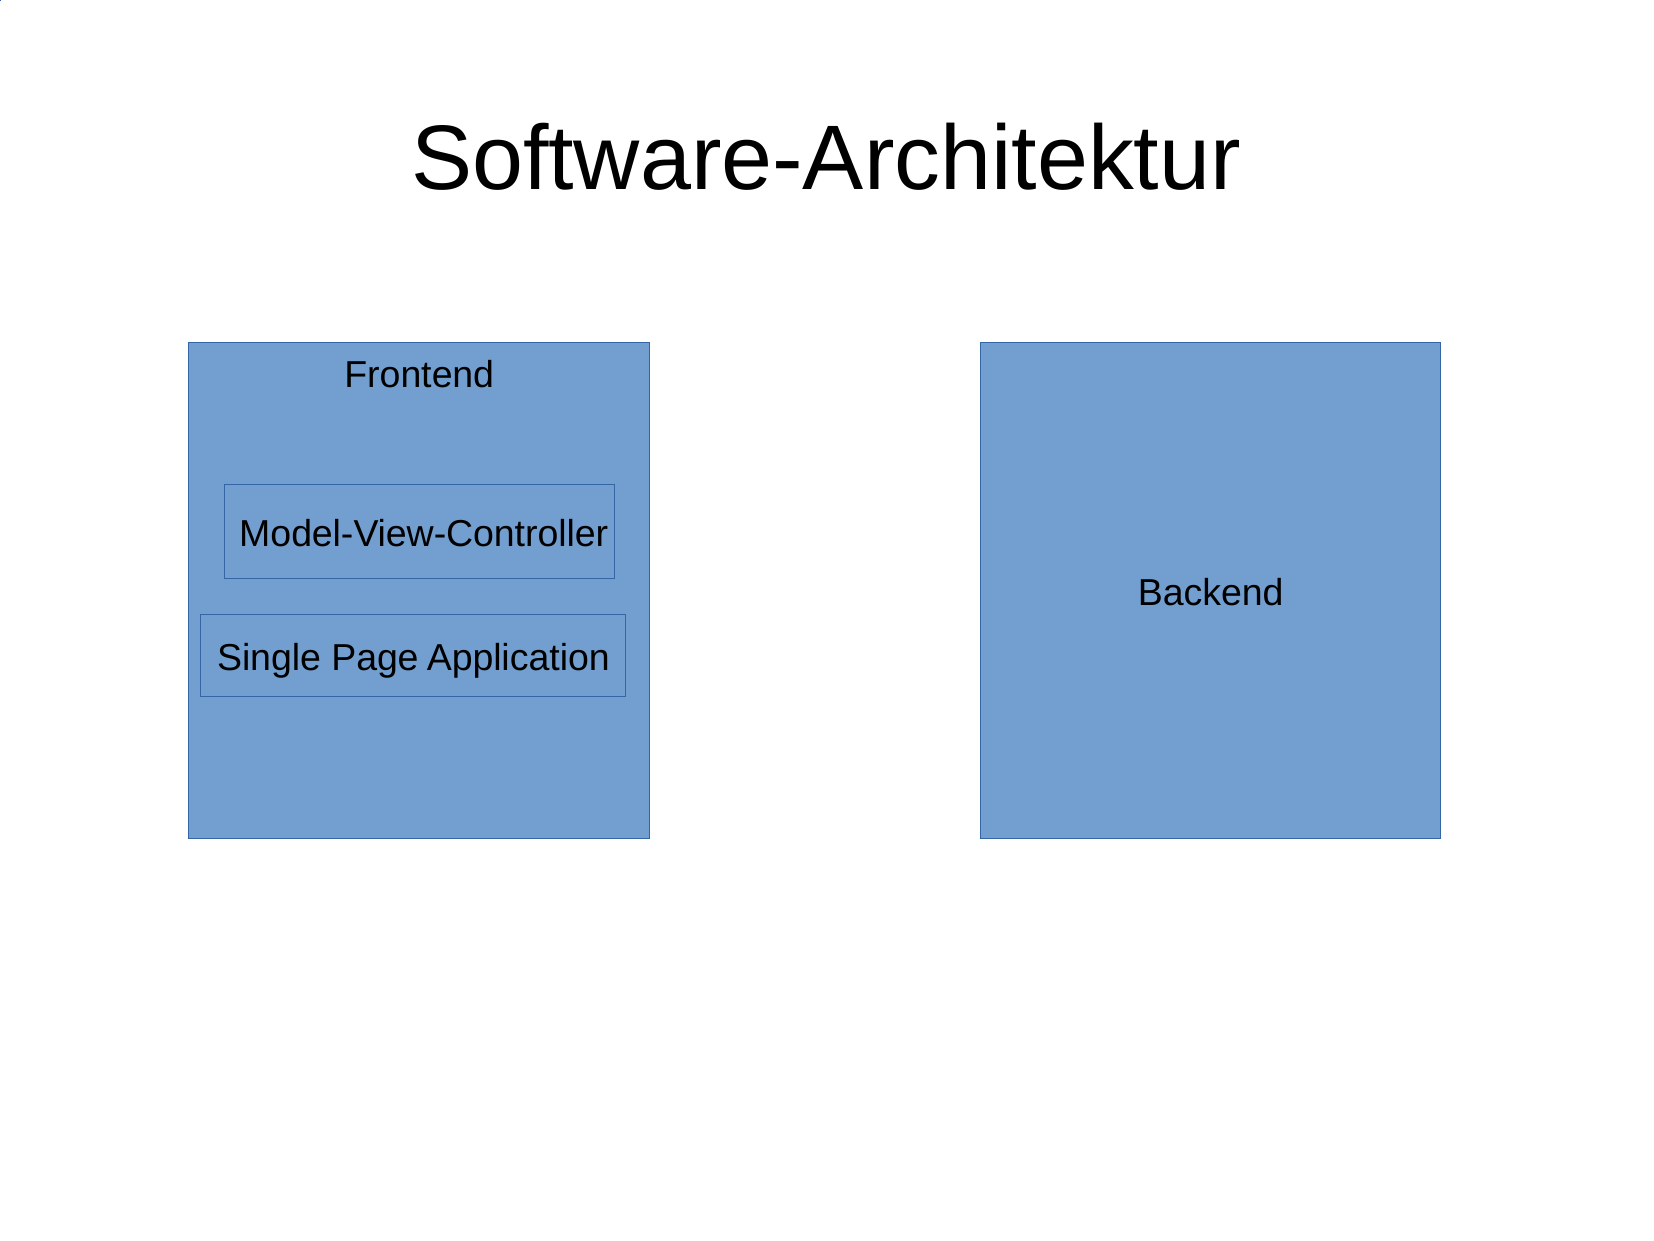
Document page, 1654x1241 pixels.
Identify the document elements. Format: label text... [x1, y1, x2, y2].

text_box Model-View-Controller [224, 484, 615, 579]
text_box Software-Architektur [82, 49, 1571, 257]
text_box Backend [980, 342, 1441, 839]
text_box Frontend [188, 342, 650, 839]
text_box Single Page Application [200, 614, 626, 697]
